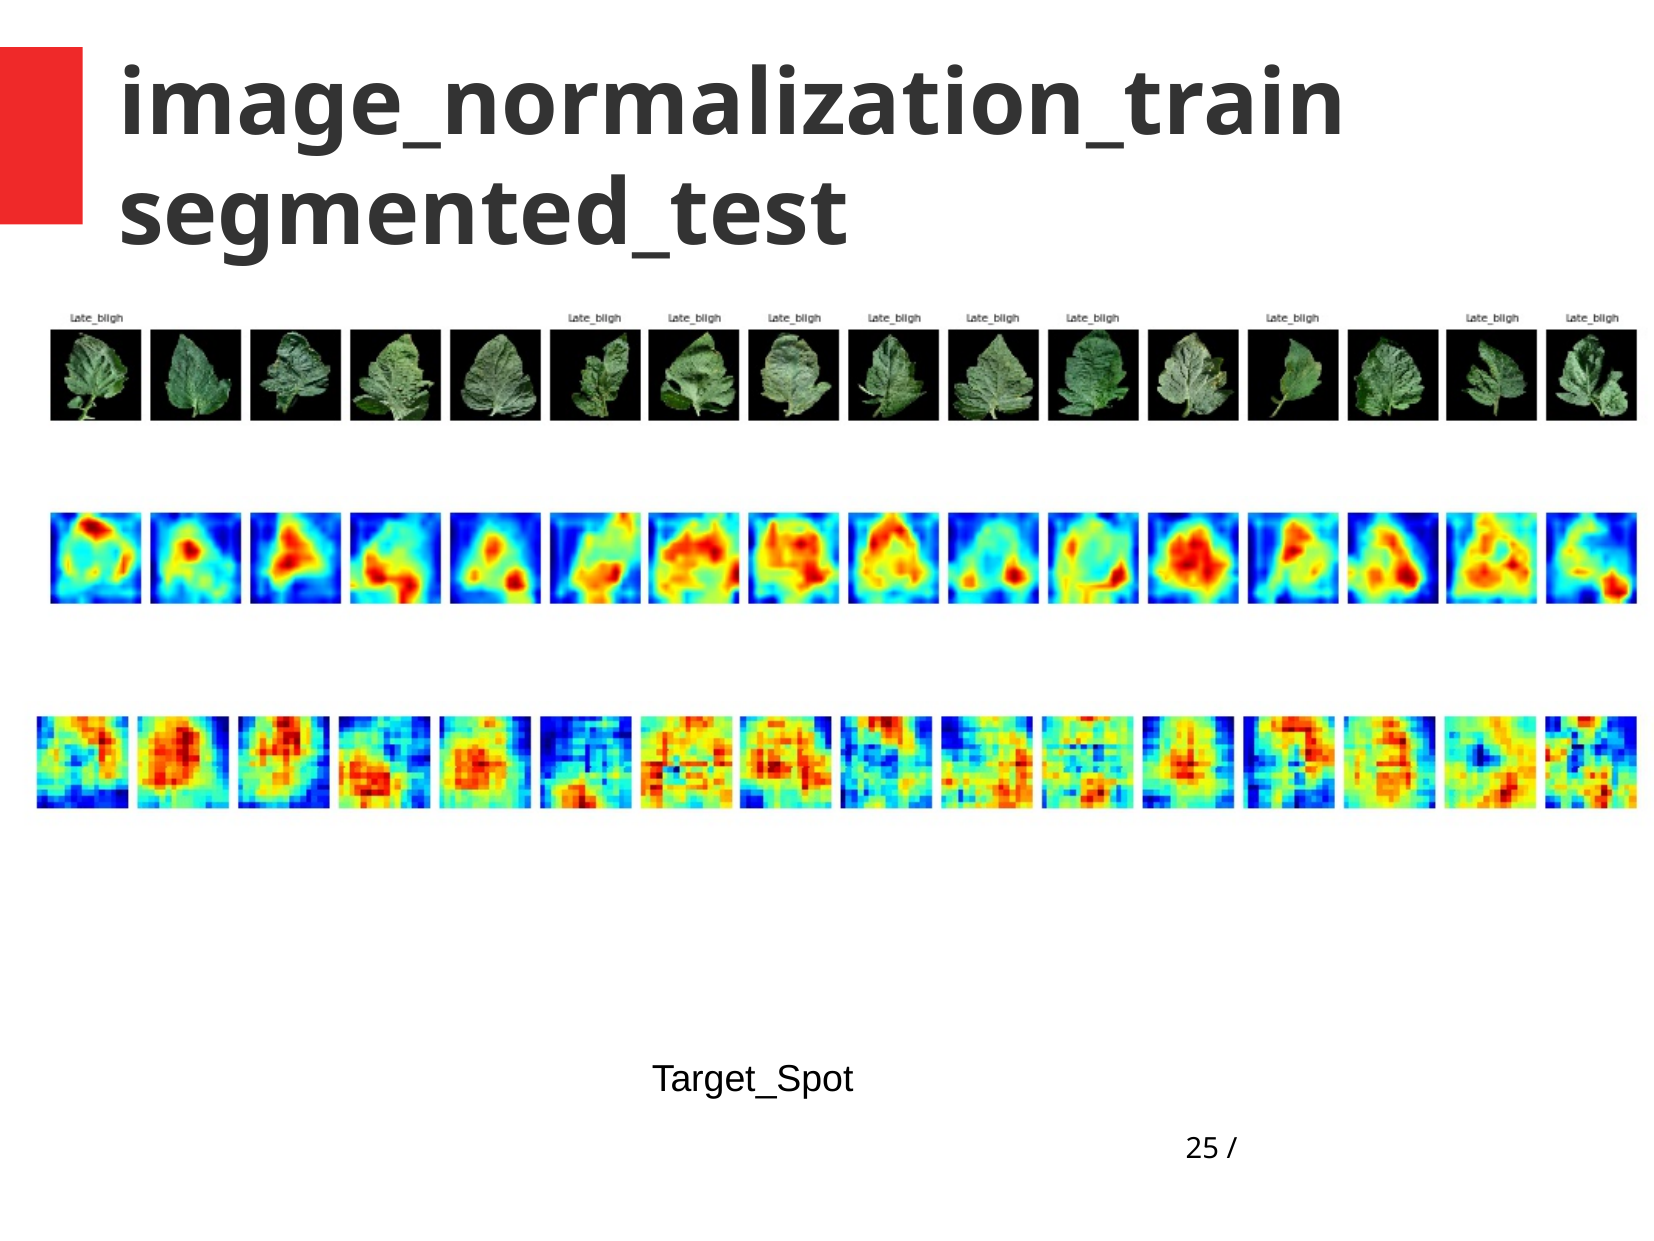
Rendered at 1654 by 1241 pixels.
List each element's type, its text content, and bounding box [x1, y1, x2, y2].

picture [0, 302, 1654, 458]
picture [0, 496, 1654, 642]
picture [0, 701, 1654, 846]
text_box Target_Spot [637, 1050, 961, 1107]
title image_normalization_train segmented_test [118, 41, 1571, 265]
text_box / [1185, 1129, 1571, 1216]
